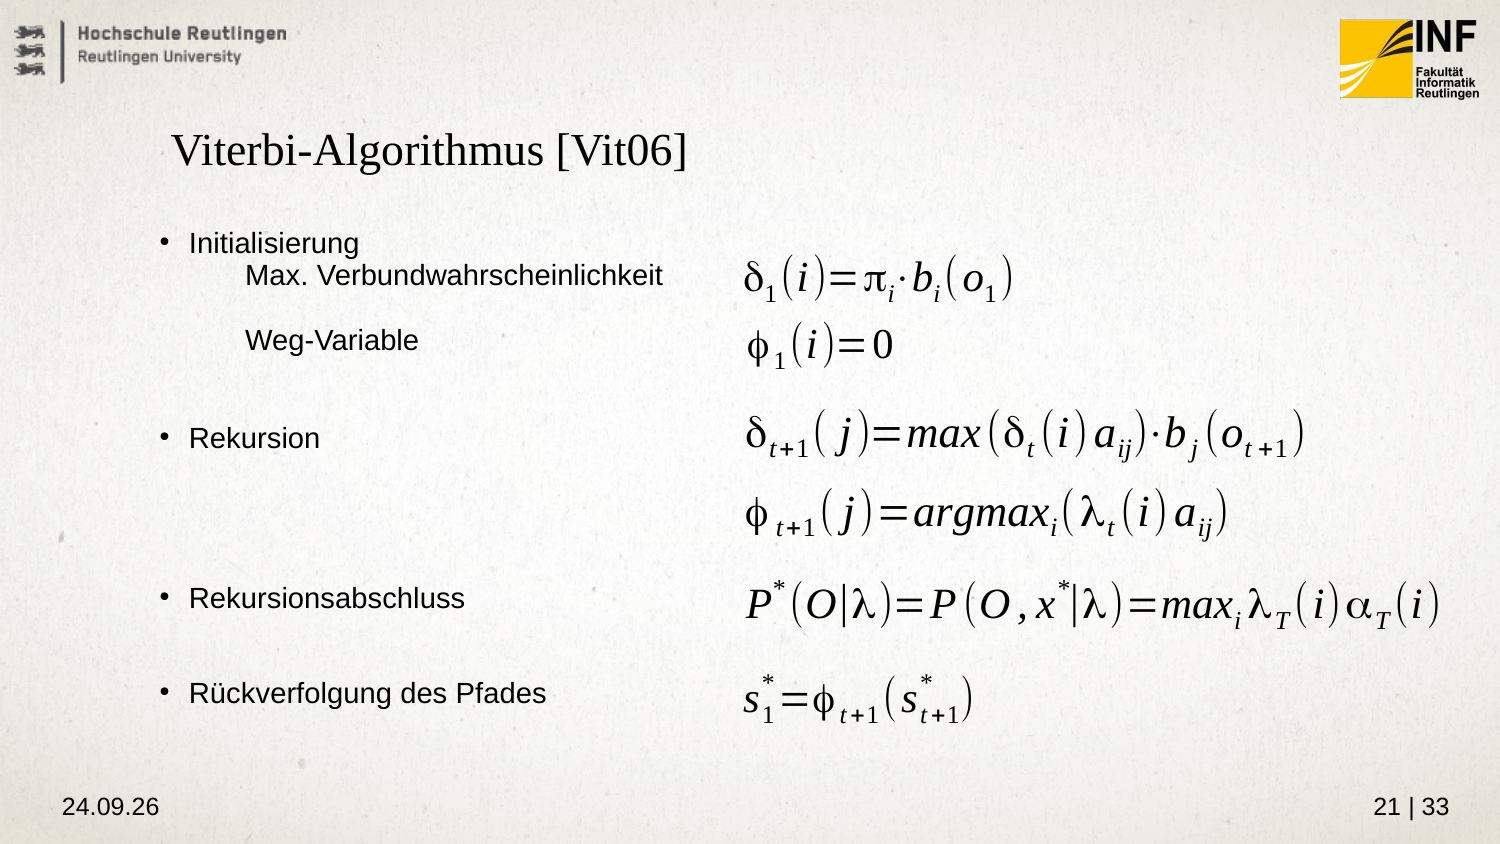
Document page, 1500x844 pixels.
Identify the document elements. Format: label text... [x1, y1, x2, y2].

chart [732, 486, 1242, 544]
picture [0, 0, 1500, 844]
list Initialisierung Max. Verbundwahrscheinlichkeit Weg-Variable Rekursion Rekursionsabschluss Rückverfolgung des Pfades [159, 225, 1341, 731]
chart [732, 667, 986, 728]
chart [732, 572, 1451, 635]
title Viterbi-Algorithmus [Vit06] [159, 106, 1341, 188]
chart [732, 251, 1025, 308]
chart [736, 318, 904, 375]
chart [732, 407, 1318, 465]
